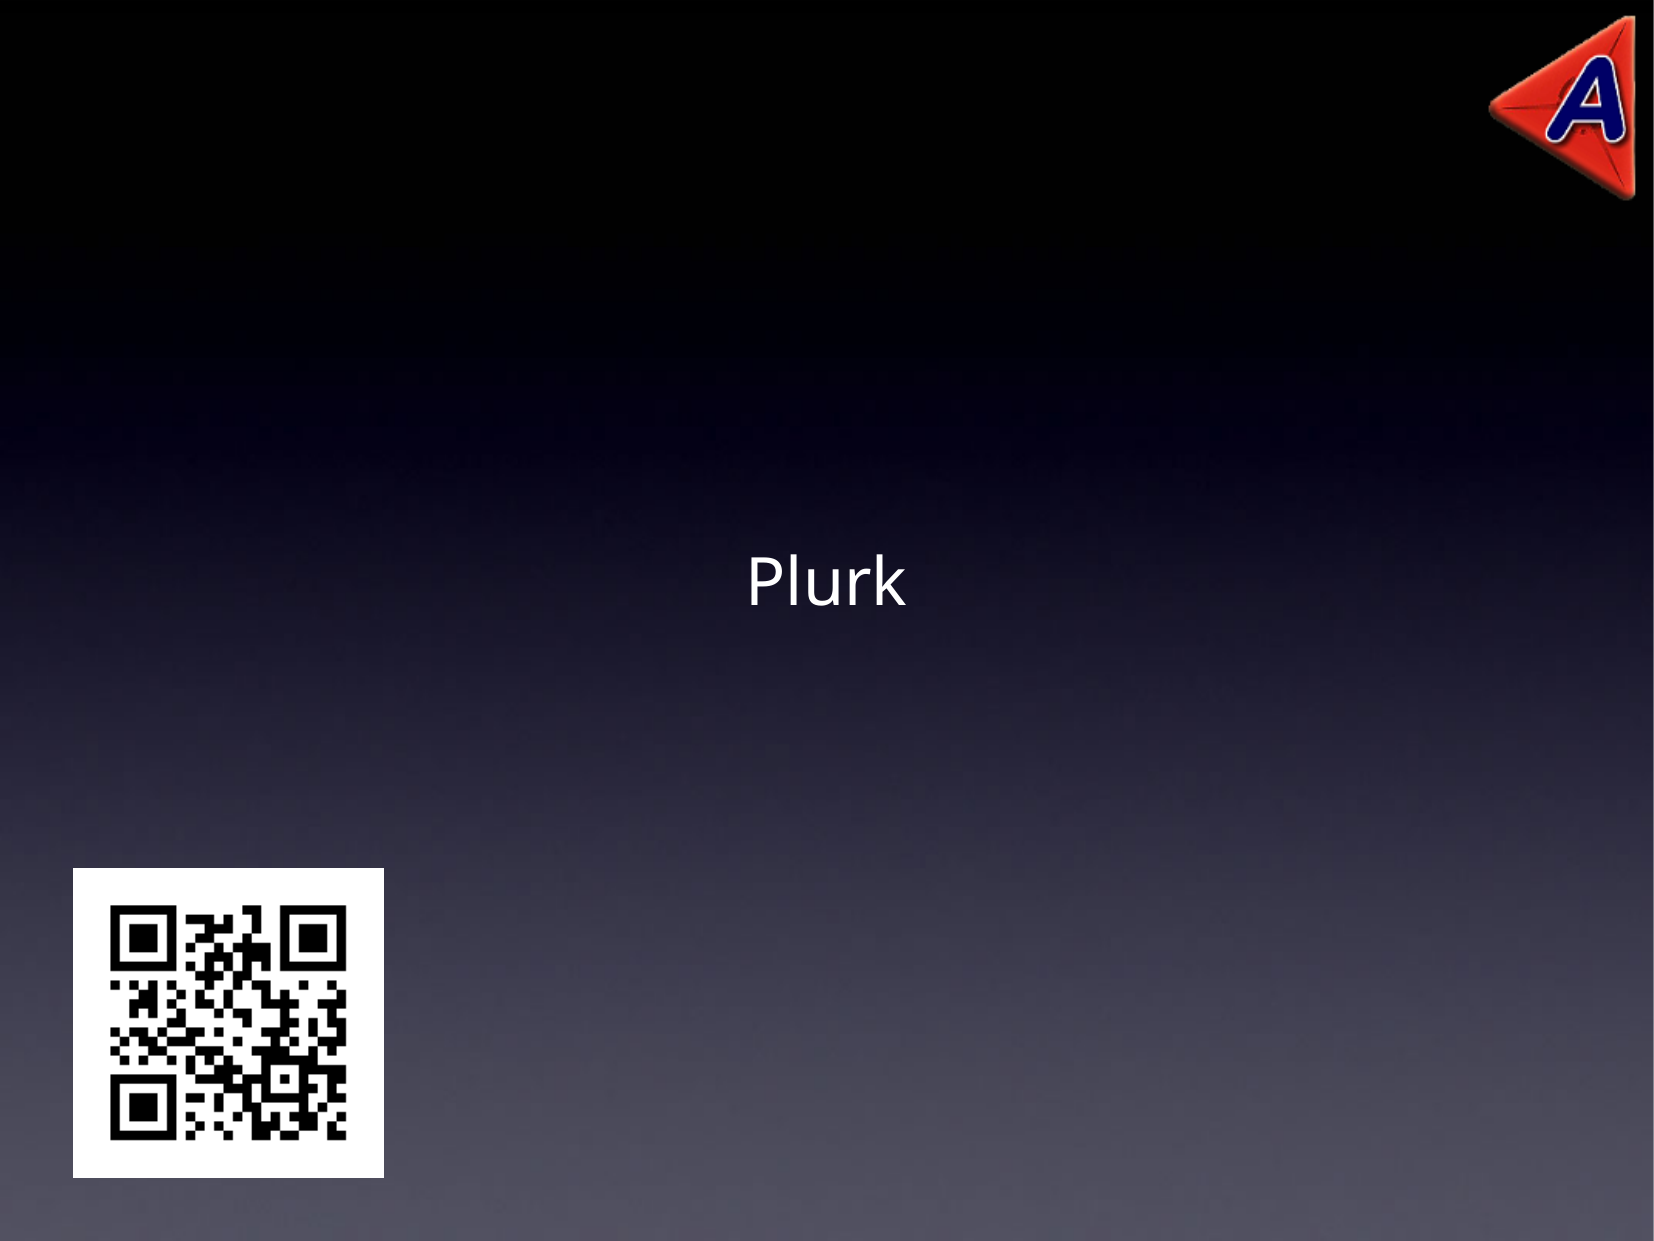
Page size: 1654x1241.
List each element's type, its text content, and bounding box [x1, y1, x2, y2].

picture [0, 0, 1654, 1241]
subtitle Plurk [82, 56, 1571, 1102]
